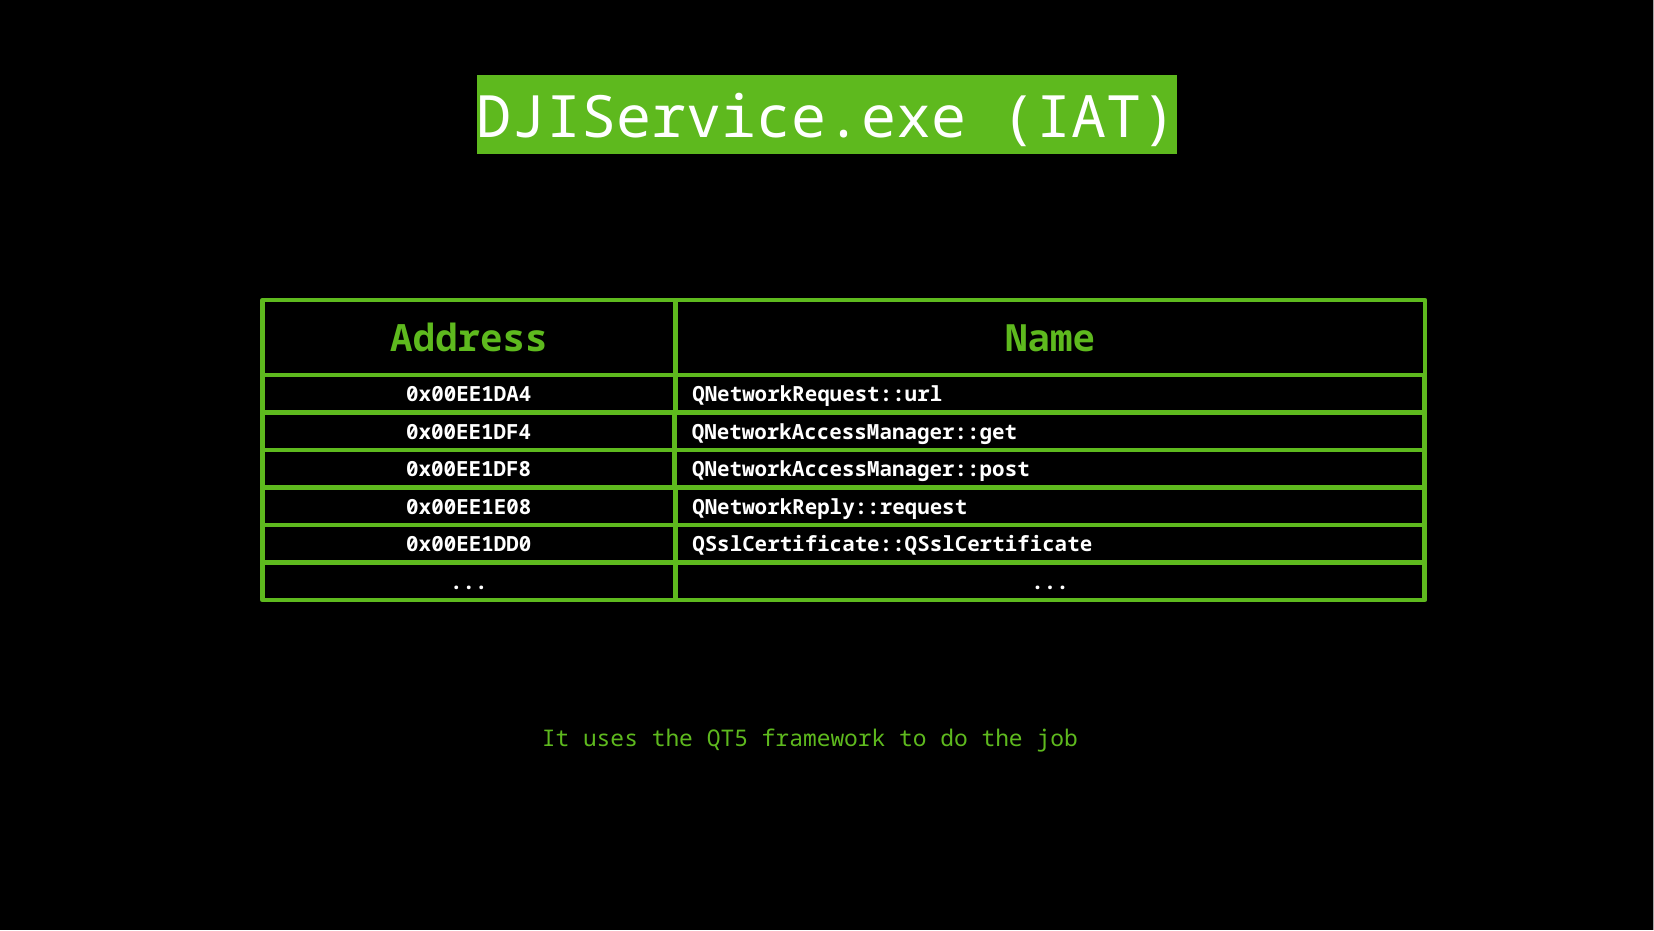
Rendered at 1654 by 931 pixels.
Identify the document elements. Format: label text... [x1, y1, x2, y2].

title DJIService.exe (IAT) [82, 37, 1571, 193]
text_box 0x00EE1DF8 [262, 450, 675, 487]
text_box QNetworkAccessManager::get [674, 412, 1425, 450]
text_box QNetworkReply::request [675, 487, 1425, 524]
text_box Name [675, 300, 1425, 374]
text_box QSslCertificate::QSslCertificate [675, 524, 1425, 562]
text_box ... [675, 562, 1425, 600]
text_box 0x00EE1DD0 [262, 524, 675, 562]
text_box Address [262, 300, 675, 374]
text_box QNetworkRequest::url [675, 374, 1425, 412]
text_box 0x00EE1E08 [262, 487, 675, 524]
text_box ... [262, 562, 675, 600]
text_box It uses the QT5 framework to do the job [37, 675, 1613, 838]
text_box QNetworkAccessManager::post [675, 450, 1425, 487]
text_box 0x00EE1DA4 [262, 374, 675, 412]
text_box 0x00EE1DF4 [262, 412, 674, 450]
